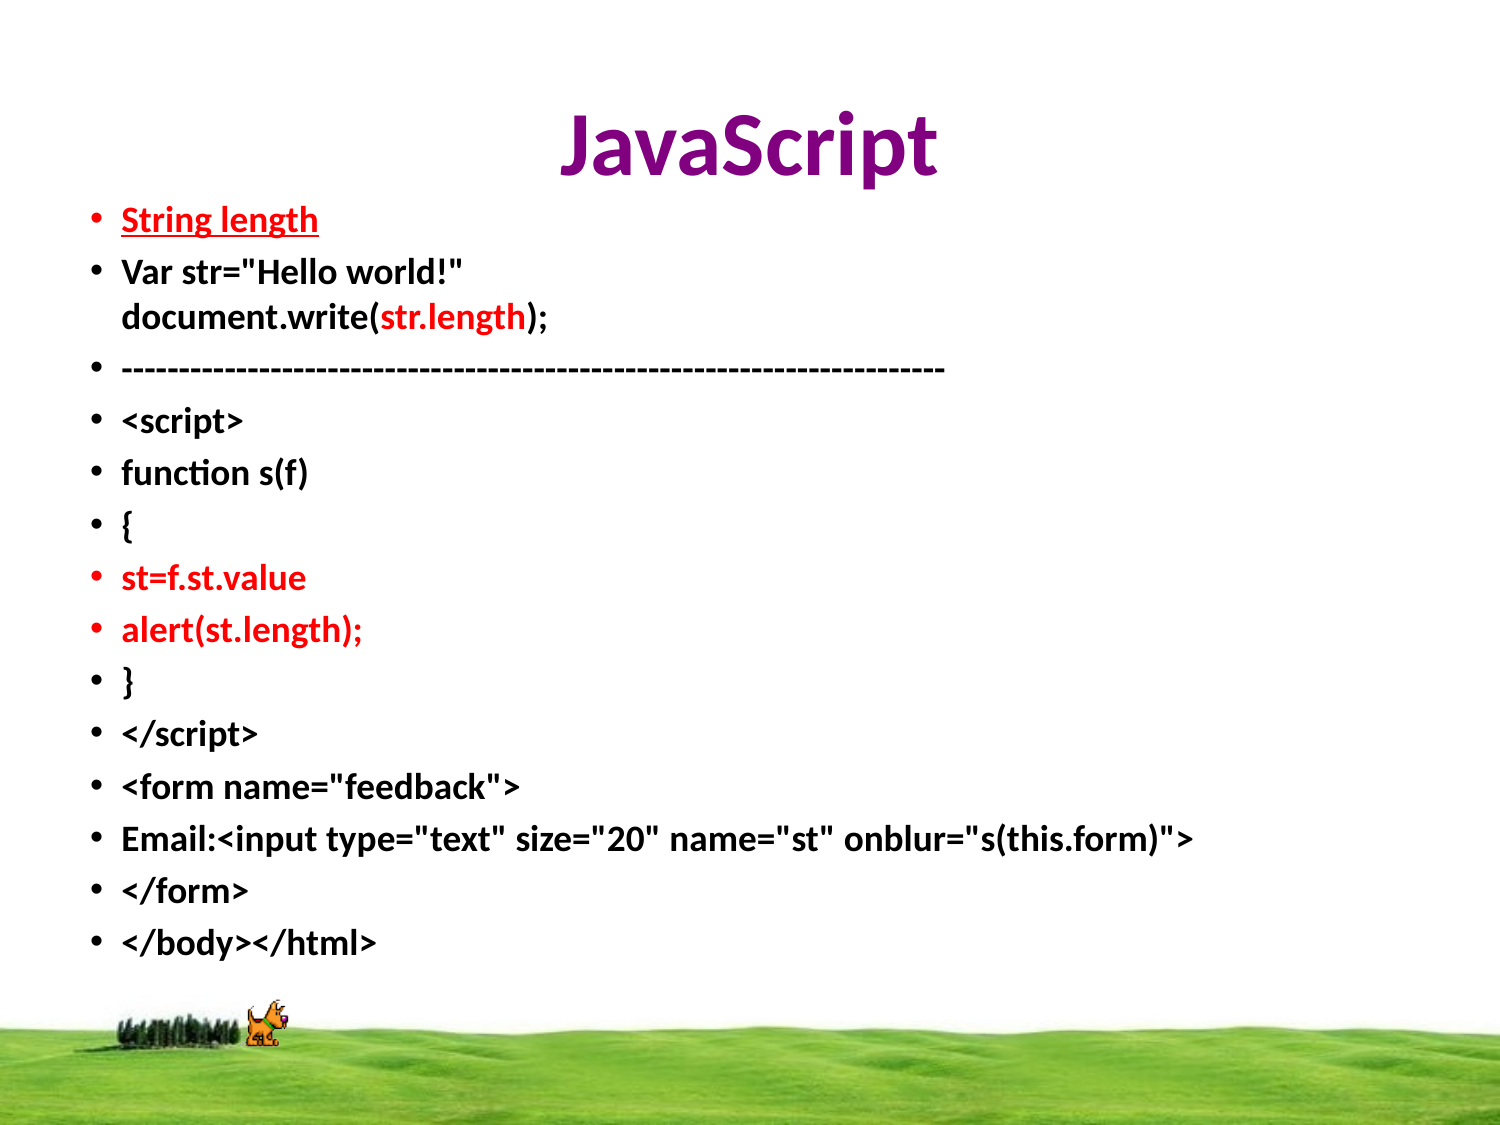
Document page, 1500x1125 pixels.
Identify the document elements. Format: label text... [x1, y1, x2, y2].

picture [0, 995, 1500, 1125]
title JavaScript [75, 45, 1425, 187]
list String length Var str="Hello world!" document.write(str.length); ------------------------------------------------------------------------ <script> function s(f) { st=f.st.value alert(st.length); } </script> <form name="feedback"> Email:<input type="text" size="20" name="st" onblur="s(this.form)"> </form> </body></html> [75, 187, 1425, 975]
